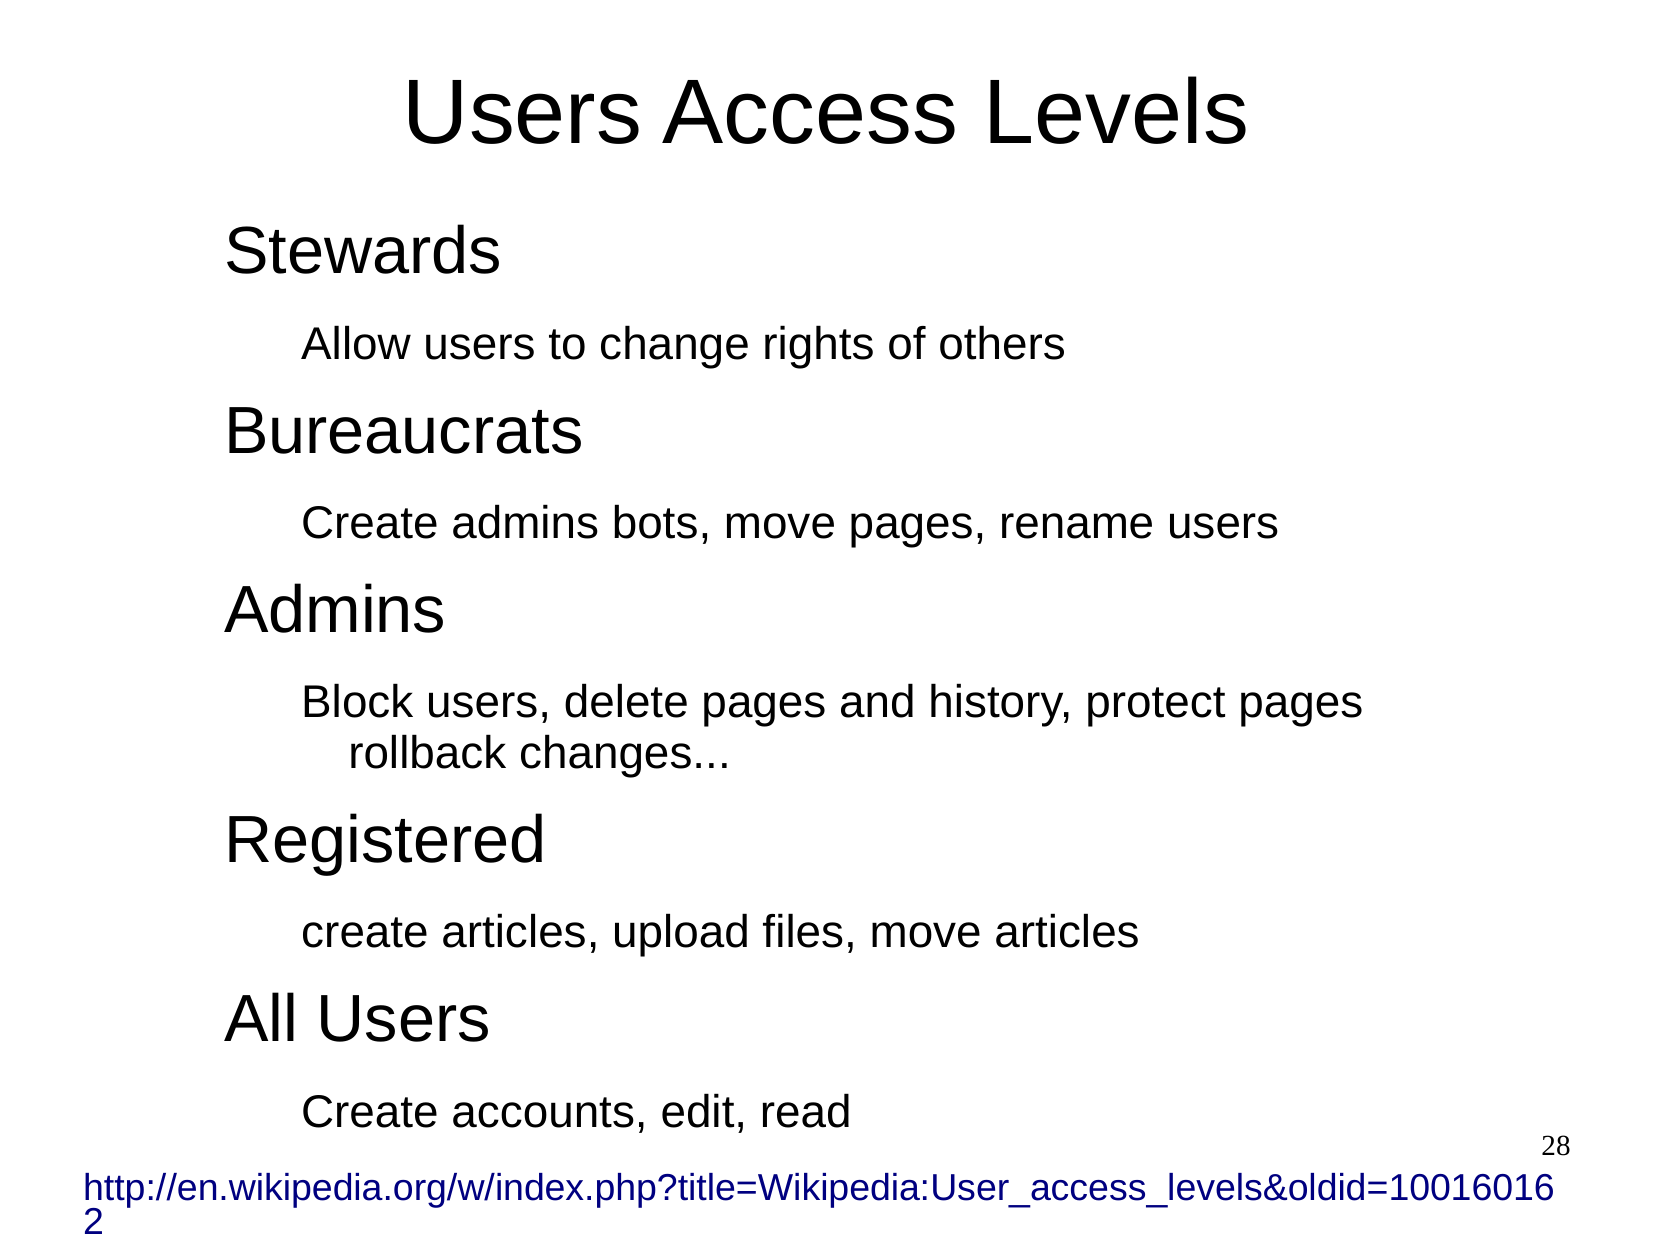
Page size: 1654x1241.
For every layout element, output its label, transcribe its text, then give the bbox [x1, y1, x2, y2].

title Users Access Levels [82, 8, 1571, 216]
text_box http://en.wikipedia.org/w/index.php?title=Wikipedia:User_access_levels&oldid=100160162 [68, 1158, 1589, 1216]
list Stewards Allow users to change rights of others Bureaucrats Create admins bots, move pages, rename users Admins Block users, delete pages and history, protect pages rollback changes... Registered create articles, upload files, move articles All Users Create accounts, edit, read [206, 213, 1437, 1136]
